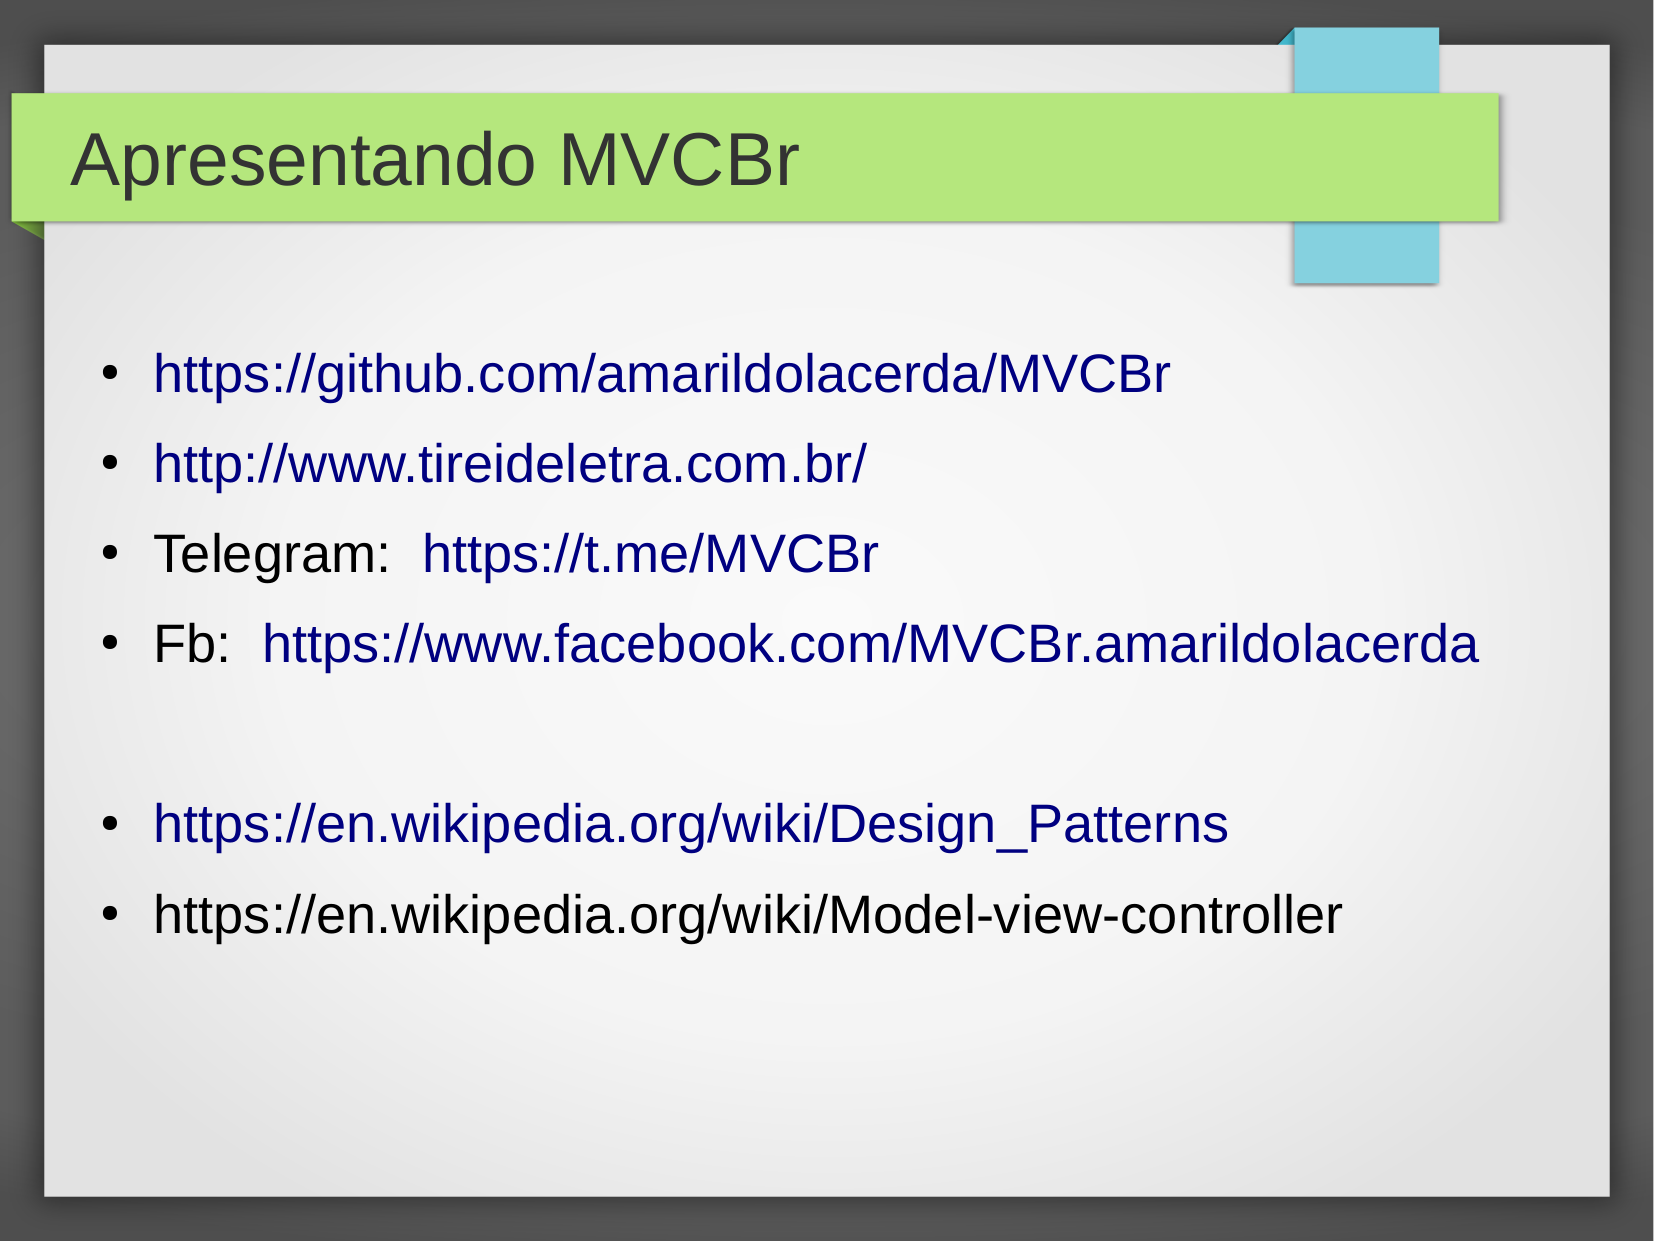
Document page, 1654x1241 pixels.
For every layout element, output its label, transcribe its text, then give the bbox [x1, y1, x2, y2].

picture [0, 0, 1654, 1241]
list https://github.com/amarildolacerda/MVCBr http://www.tireideletra.com.br/ Telegram: https://t.me/MVCBr Fb: https://www.facebook.com/MVCBr.amarildolacerda https://en.wikipedia.org/wiki/Design_Patterns https://en.wikipedia.org/wiki/Model-view-controller [82, 343, 1538, 1063]
title Apresentando MVCBr [70, 106, 1229, 213]
